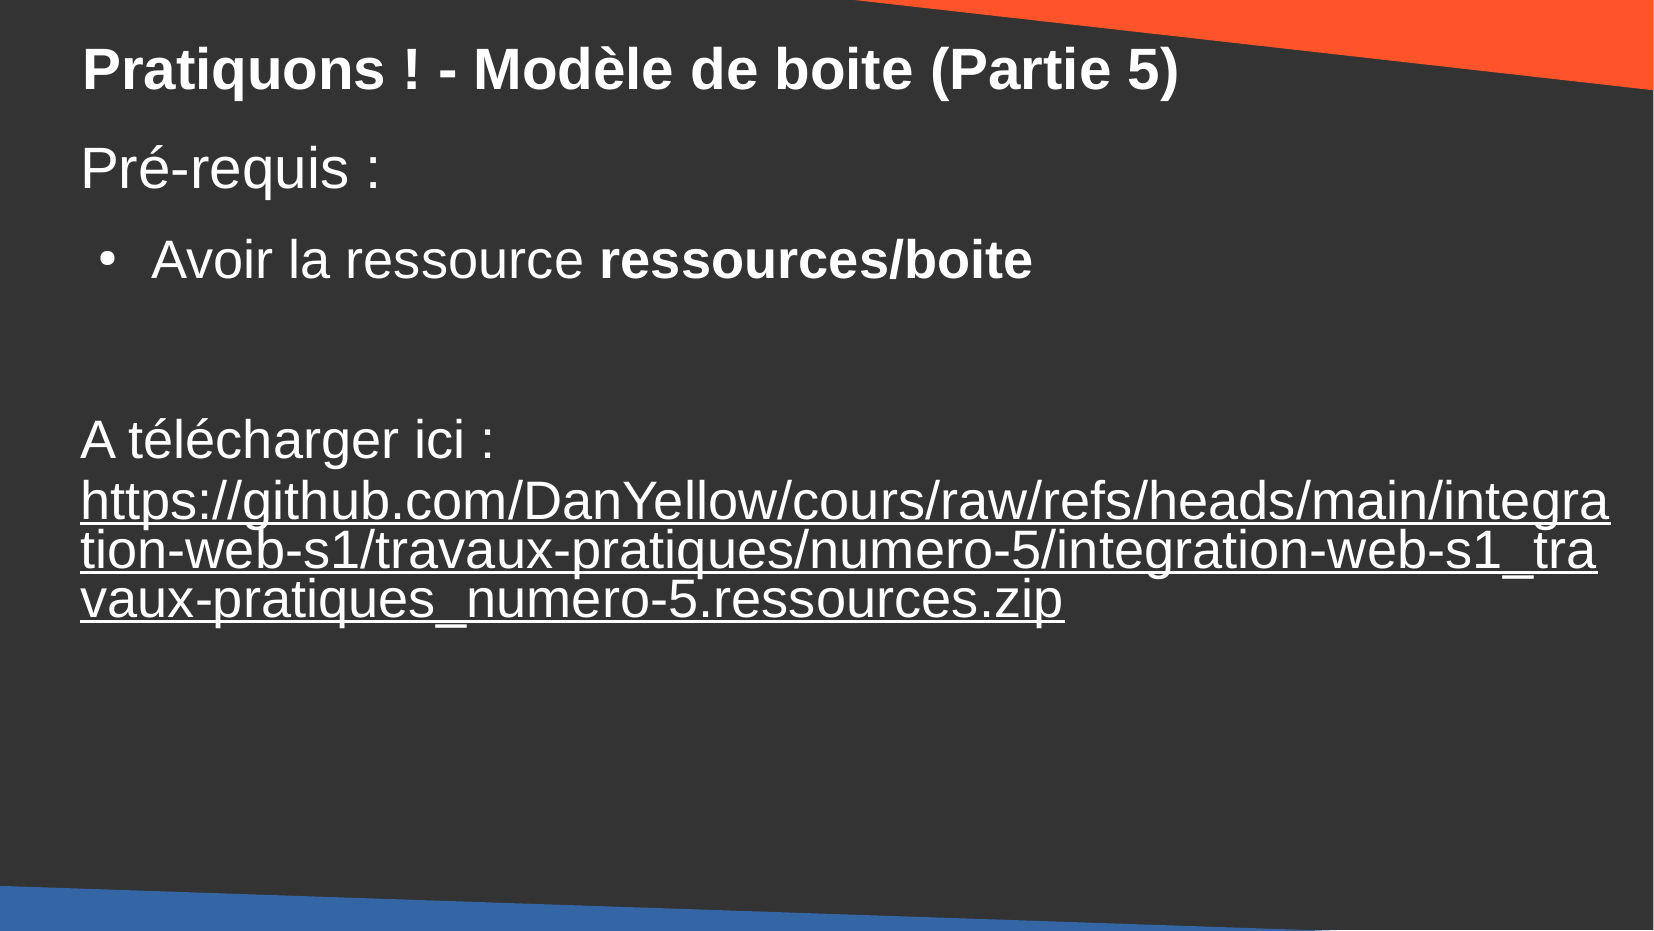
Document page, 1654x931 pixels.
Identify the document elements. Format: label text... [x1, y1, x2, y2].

text_box [0, 885, 1337, 931]
text_box [854, 0, 1654, 91]
title Pratiquons ! - Modèle de boite (Partie 5) [82, 37, 1571, 114]
list Pré-requis : Avoir la ressource ressources/boite A télécharger ici : https://github.com/DanYellow/cours/raw/refs/heads/main/integration-web-s1/travaux-pratiques/numero-5/integration-web-s1_travaux-pratiques_numero-5.ressources.zip [80, 135, 1620, 697]
